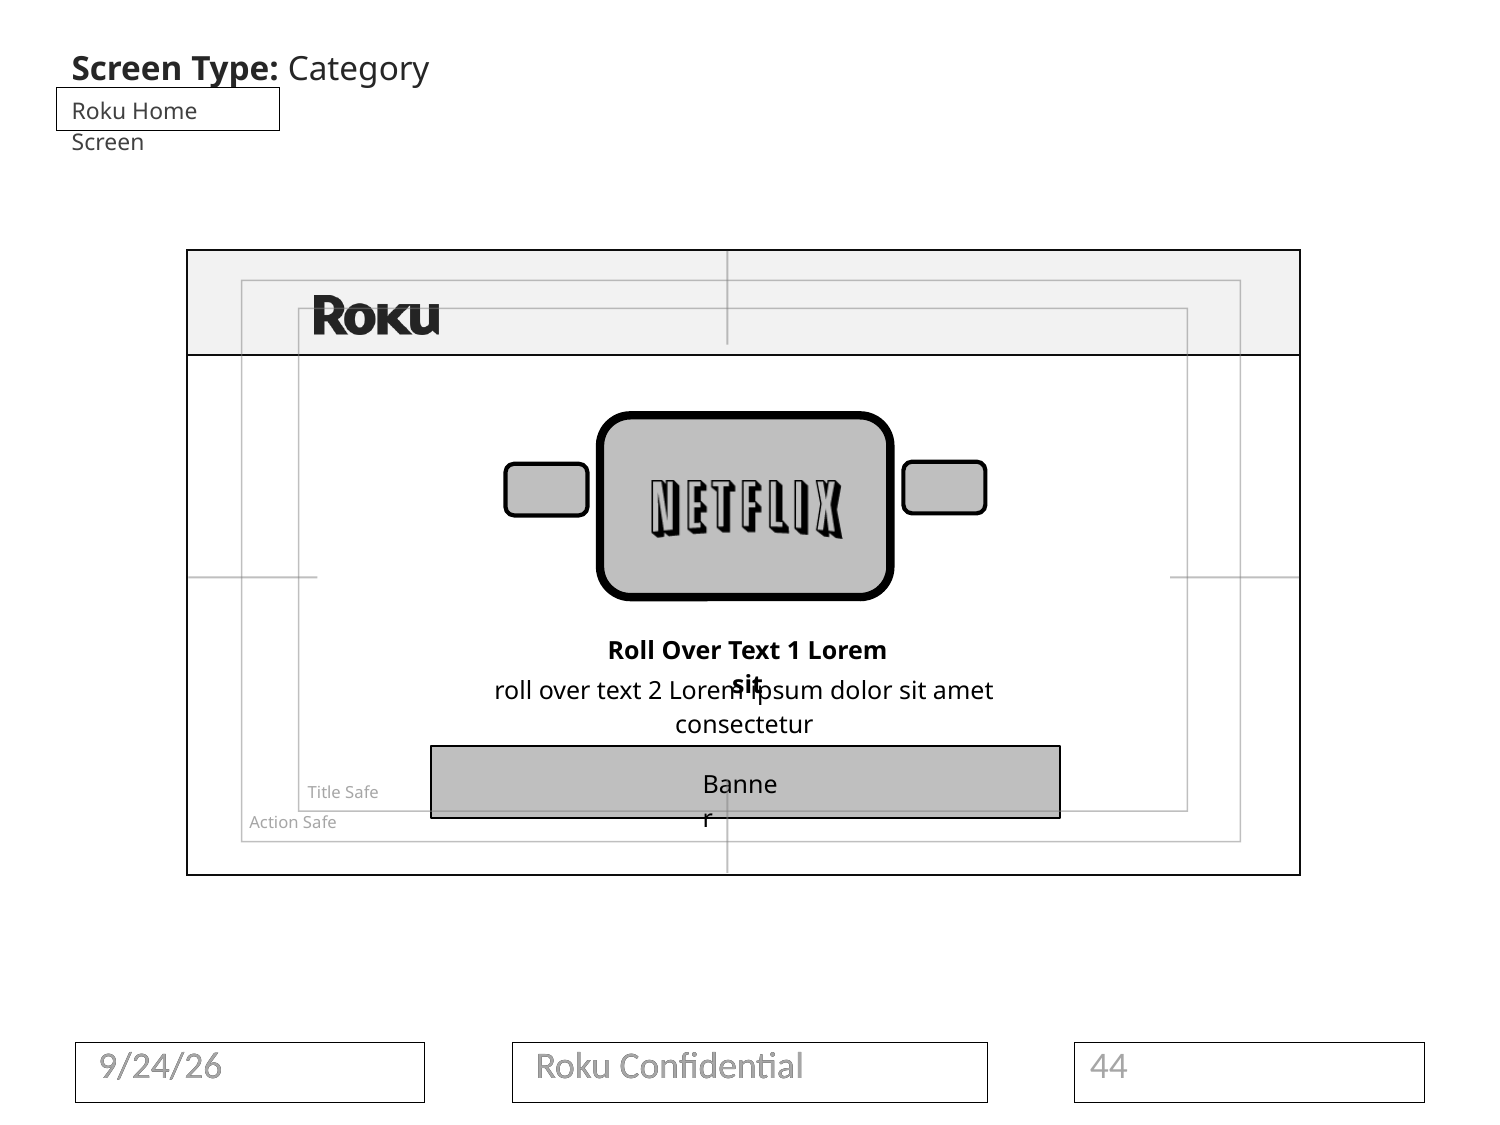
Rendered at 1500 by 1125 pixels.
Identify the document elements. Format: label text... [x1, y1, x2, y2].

text_box [430, 745, 1060, 873]
text_box Action Safe [234, 803, 395, 845]
picture [314, 295, 439, 307]
slide_number <number><number> [1074, 1042, 1425, 1103]
text_box [505, 463, 588, 516]
picture [314, 310, 439, 335]
footer Roku Confidential [512, 1042, 988, 1103]
text_box Roku Home Screen [56, 87, 280, 131]
text_box Banner [687, 759, 799, 805]
text_box [600, 415, 891, 598]
text_box Roll Over Text 1 Lorem sit [578, 624, 917, 665]
slide_number 1/11/10 [75, 1042, 425, 1103]
text_box [903, 461, 986, 514]
picture [651, 480, 843, 539]
text_box Screen Type: Category [56, 38, 1407, 104]
text_box roll over text 2 Lorem ipsum dolor sit amet consectetur [407, 665, 1082, 711]
text_box [188, 250, 1299, 356]
text_box Title Safe [292, 772, 453, 814]
